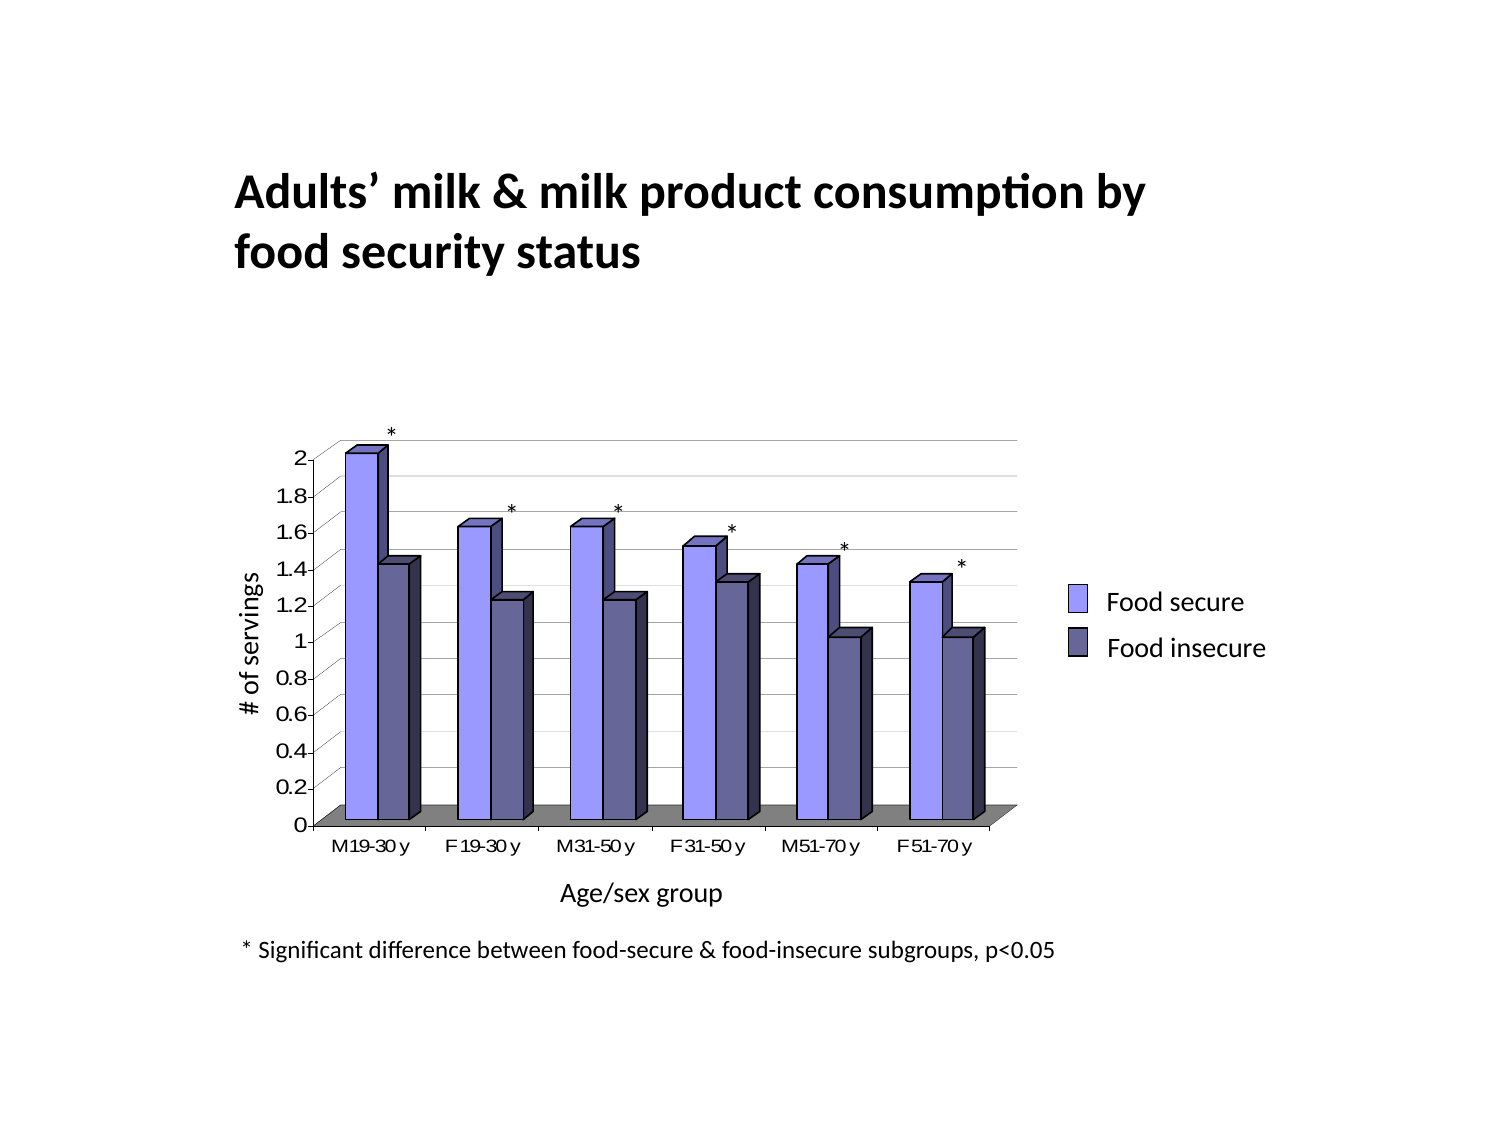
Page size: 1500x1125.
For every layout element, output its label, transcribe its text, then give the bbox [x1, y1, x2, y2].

text_box * Significant difference between food-secure & food-insecure subgroups, p<0.05 [225, 926, 1073, 971]
text_box Age/sex group [545, 890, 739, 916]
text_box Food secure [1091, 576, 1260, 625]
text_box [1068, 584, 1088, 613]
text_box Food insecure [1092, 622, 1282, 671]
text_box [1068, 628, 1088, 657]
picture [225, 412, 1065, 890]
title Adults’ milk & milk product consumption by food security status [219, 133, 1260, 303]
